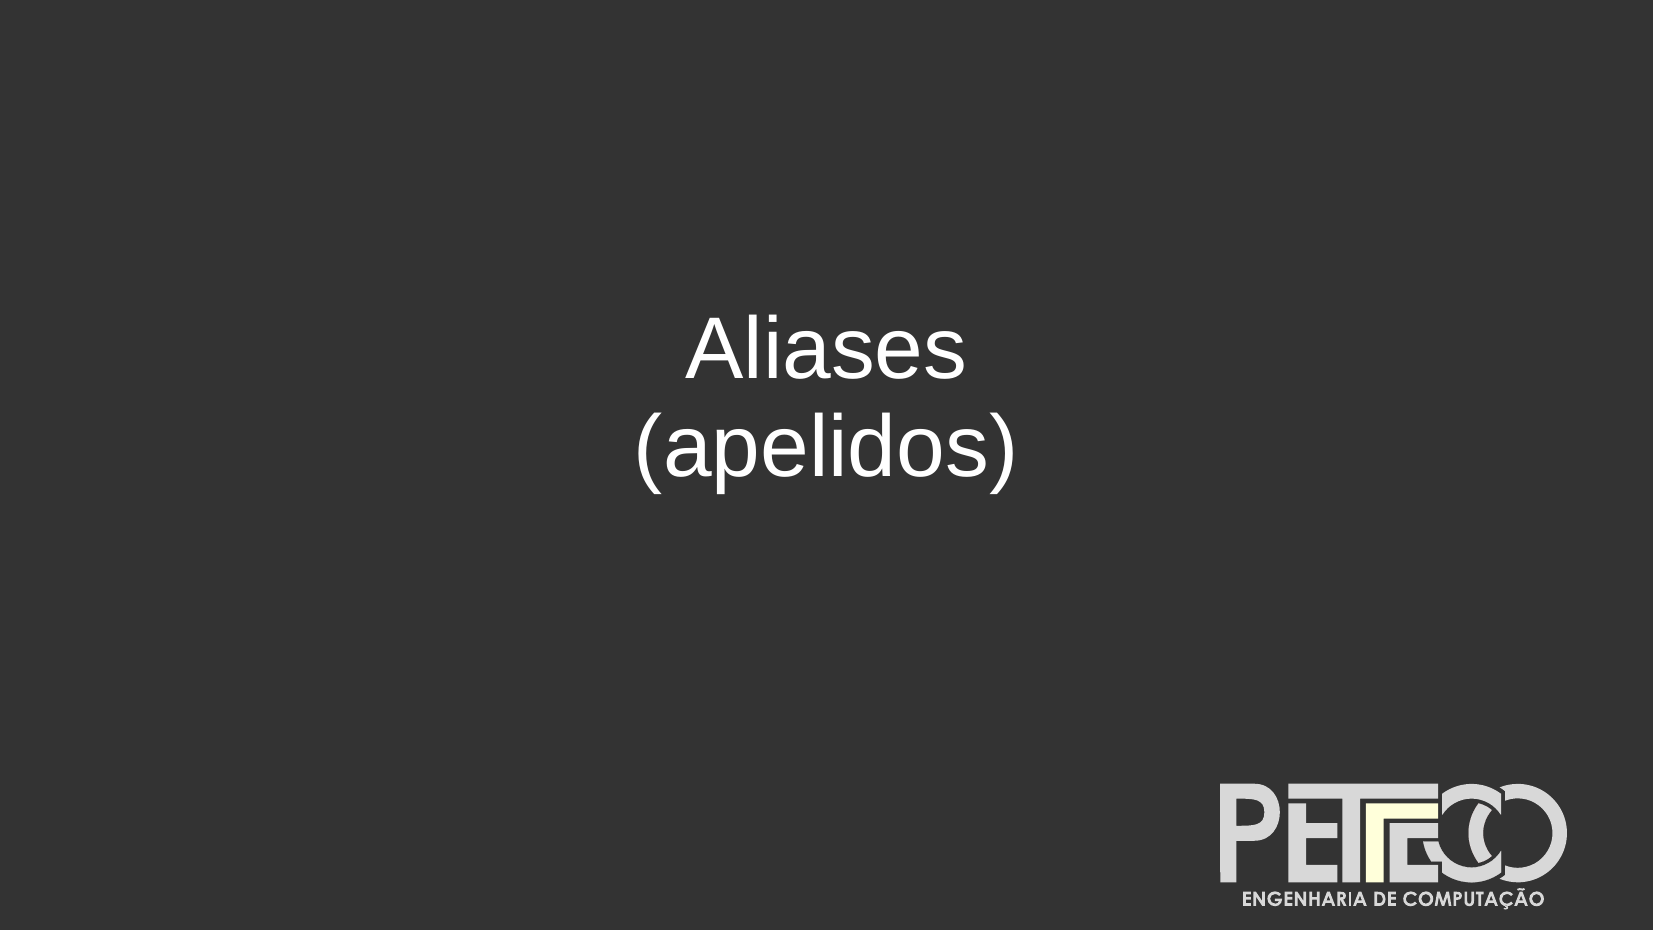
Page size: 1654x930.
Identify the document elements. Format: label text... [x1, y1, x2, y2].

subtitle Aliases (apelidos) [82, 37, 1571, 757]
